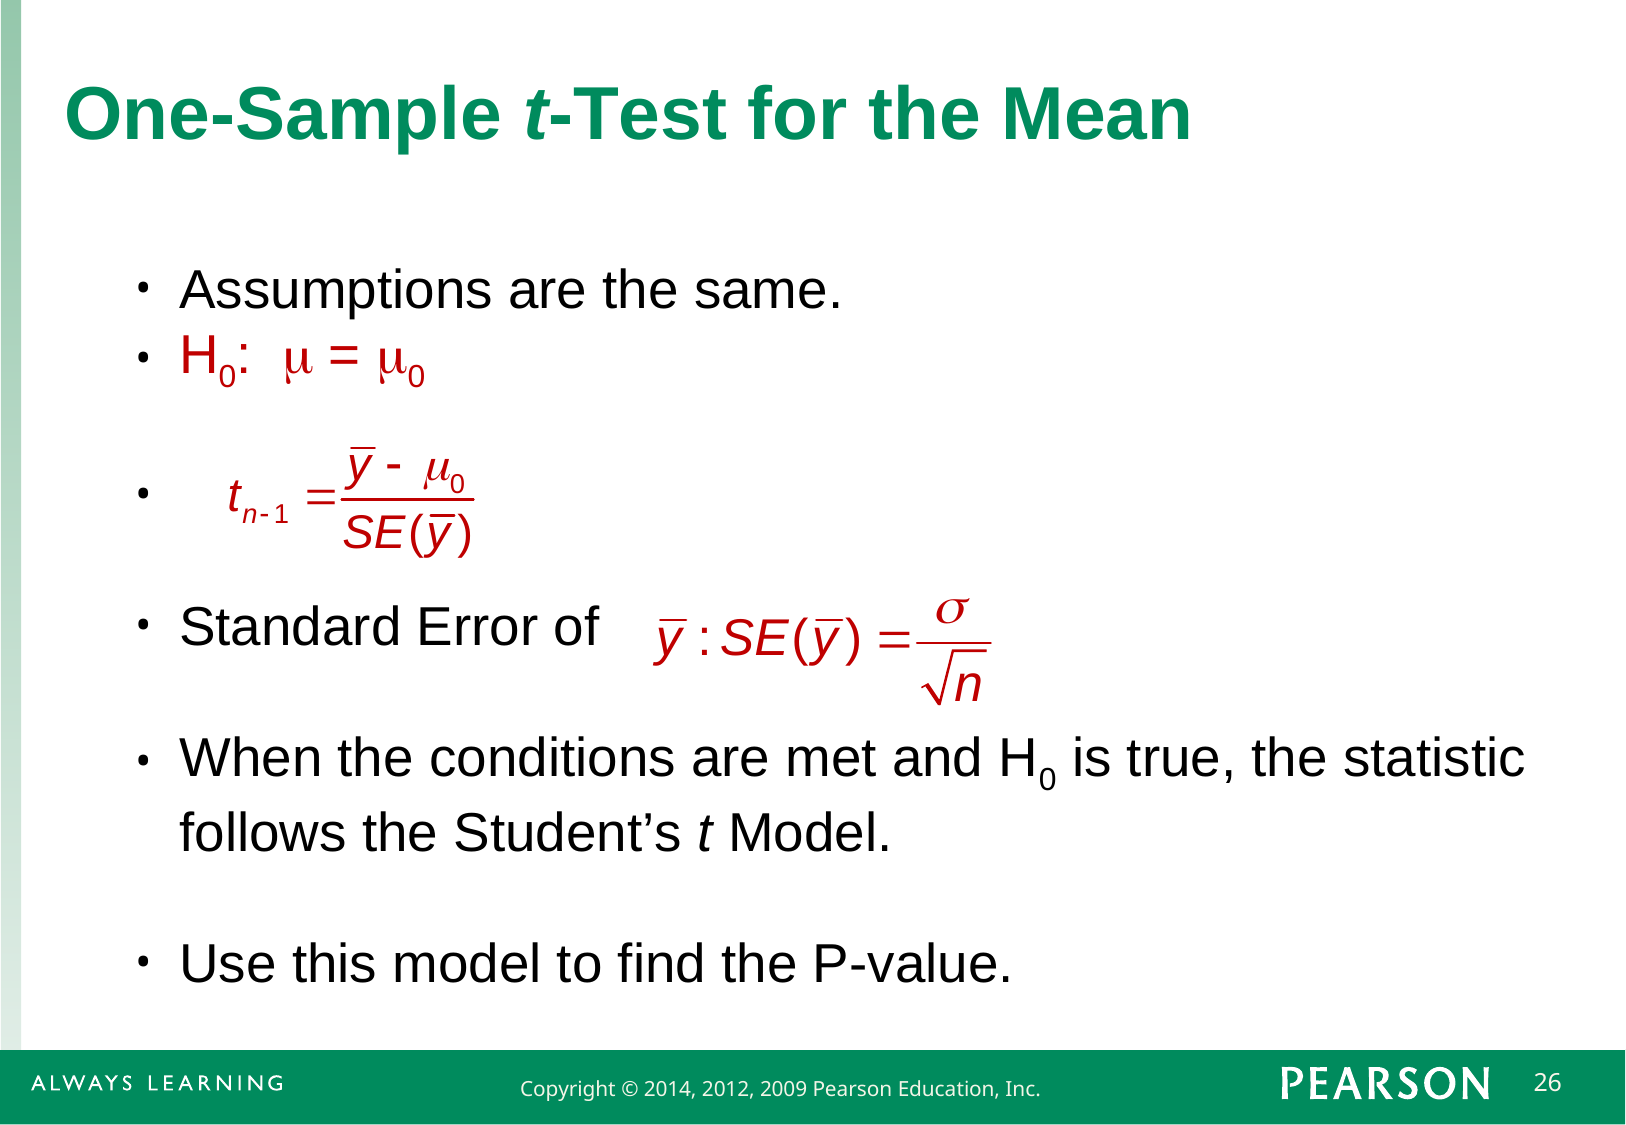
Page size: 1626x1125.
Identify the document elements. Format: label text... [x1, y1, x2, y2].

chart [647, 574, 1000, 717]
list Assumptions are the same. H0:  = 0 Standard Error of When the conditions are met and H0 is true, the statistic follows the Student’s t Model. Use this model to find the P-value. [64, 253, 1560, 997]
title One-Sample t-Test for the Mean [64, 64, 1560, 213]
chart [221, 432, 482, 567]
